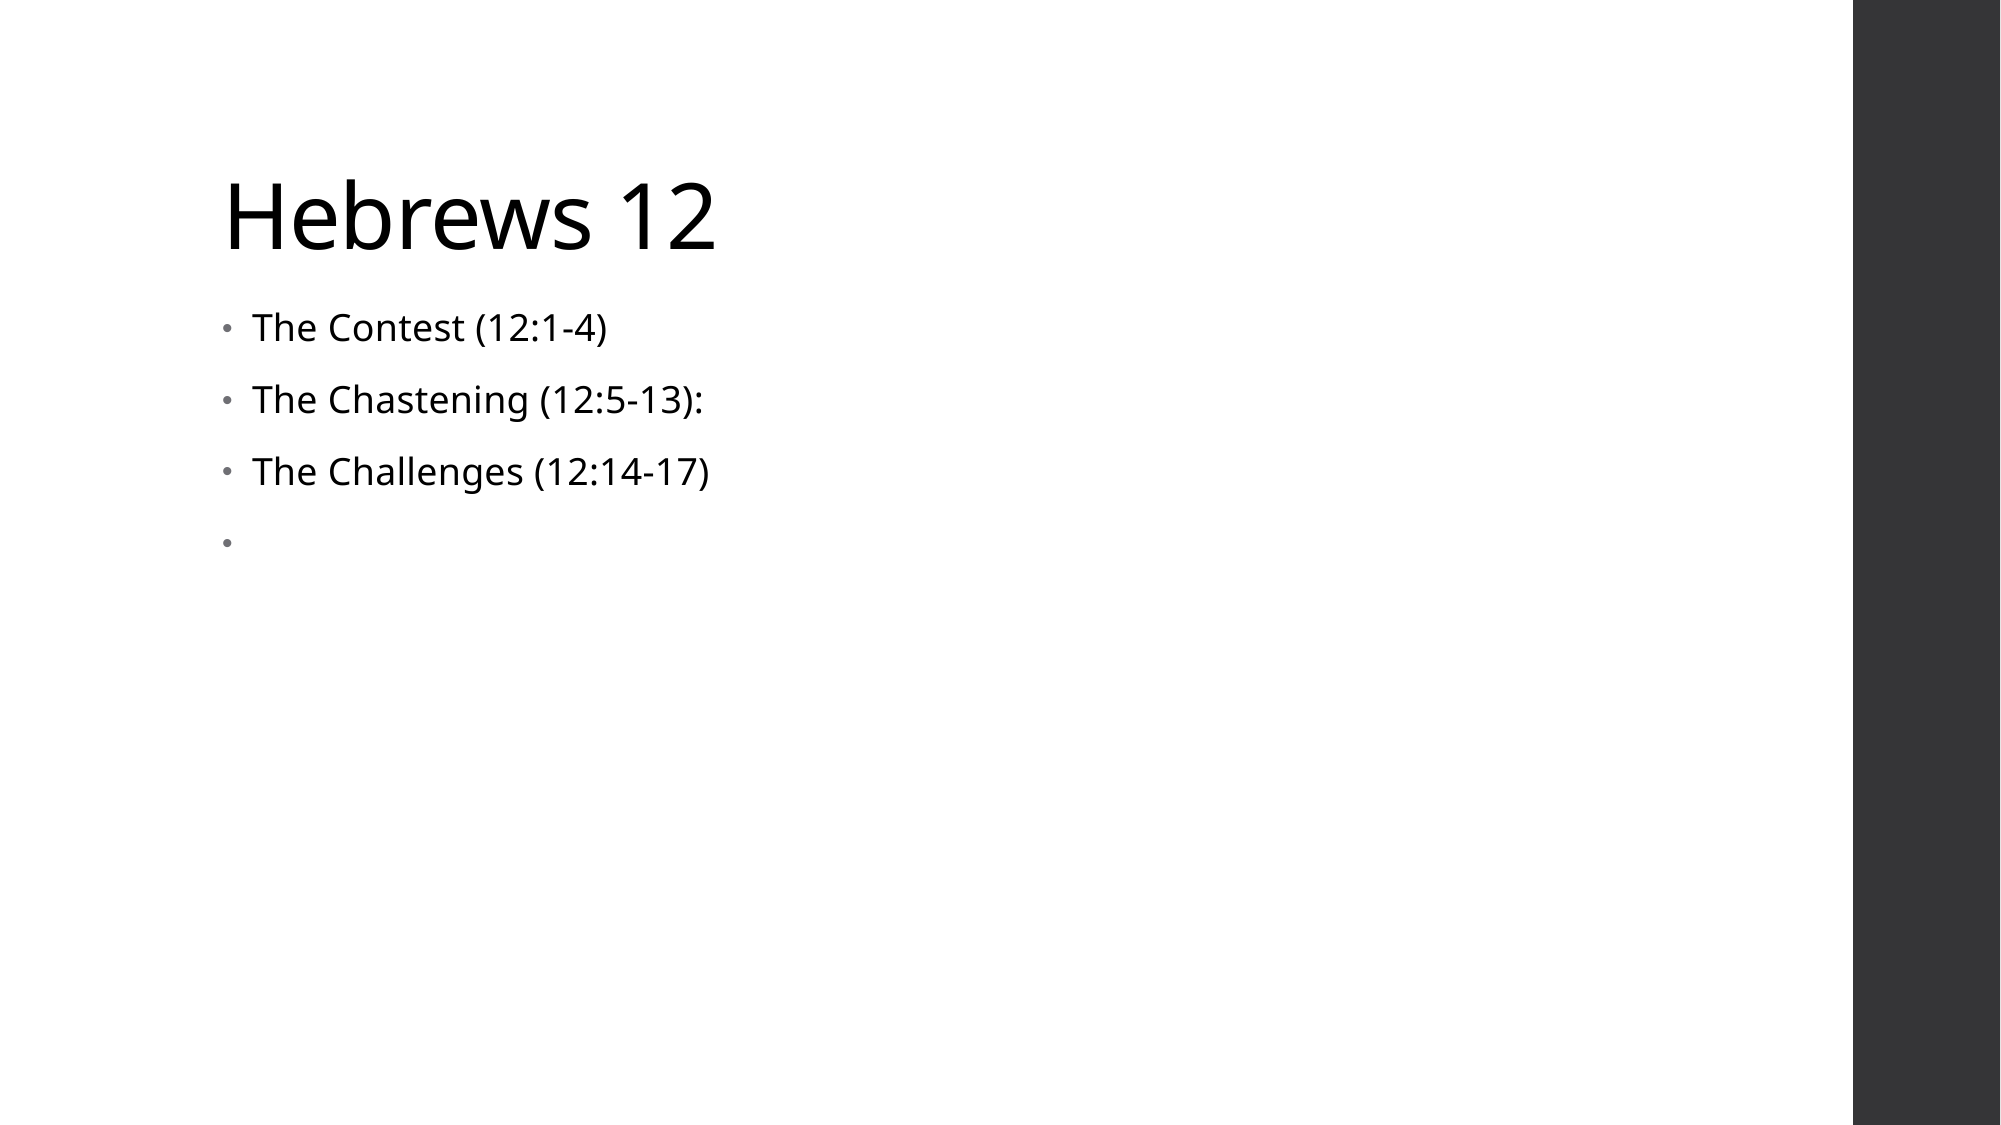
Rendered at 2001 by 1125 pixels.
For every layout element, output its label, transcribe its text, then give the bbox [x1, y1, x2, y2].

title Hebrews 12 [206, 60, 1797, 278]
list The Contest (12:1-4) The Chastening (12:5-13): The Challenges (12:14-17) [206, 299, 1617, 1014]
